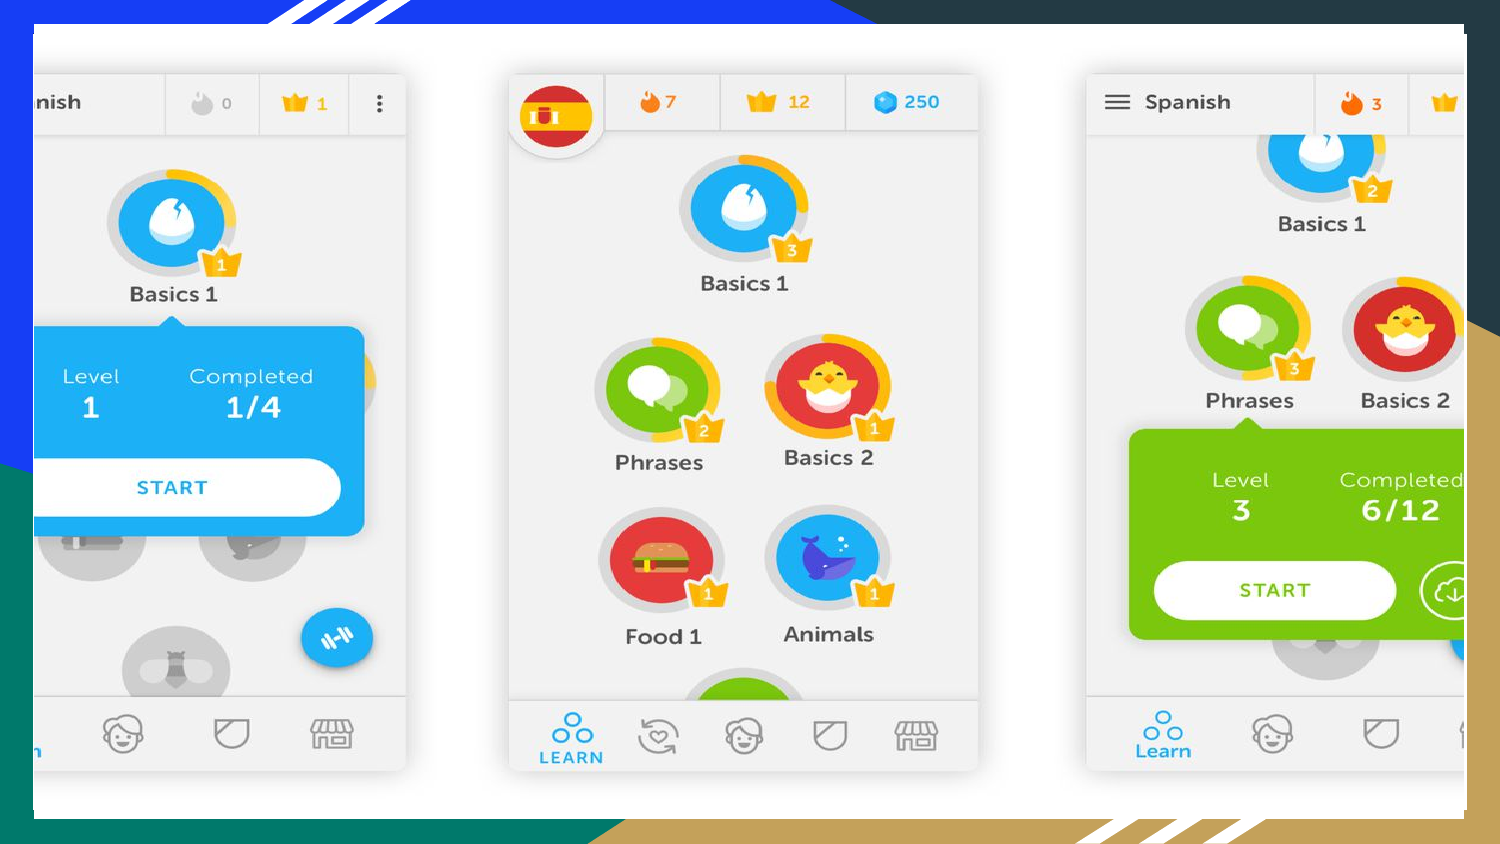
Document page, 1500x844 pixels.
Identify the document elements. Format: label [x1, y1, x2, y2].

picture [34, 24, 1464, 819]
